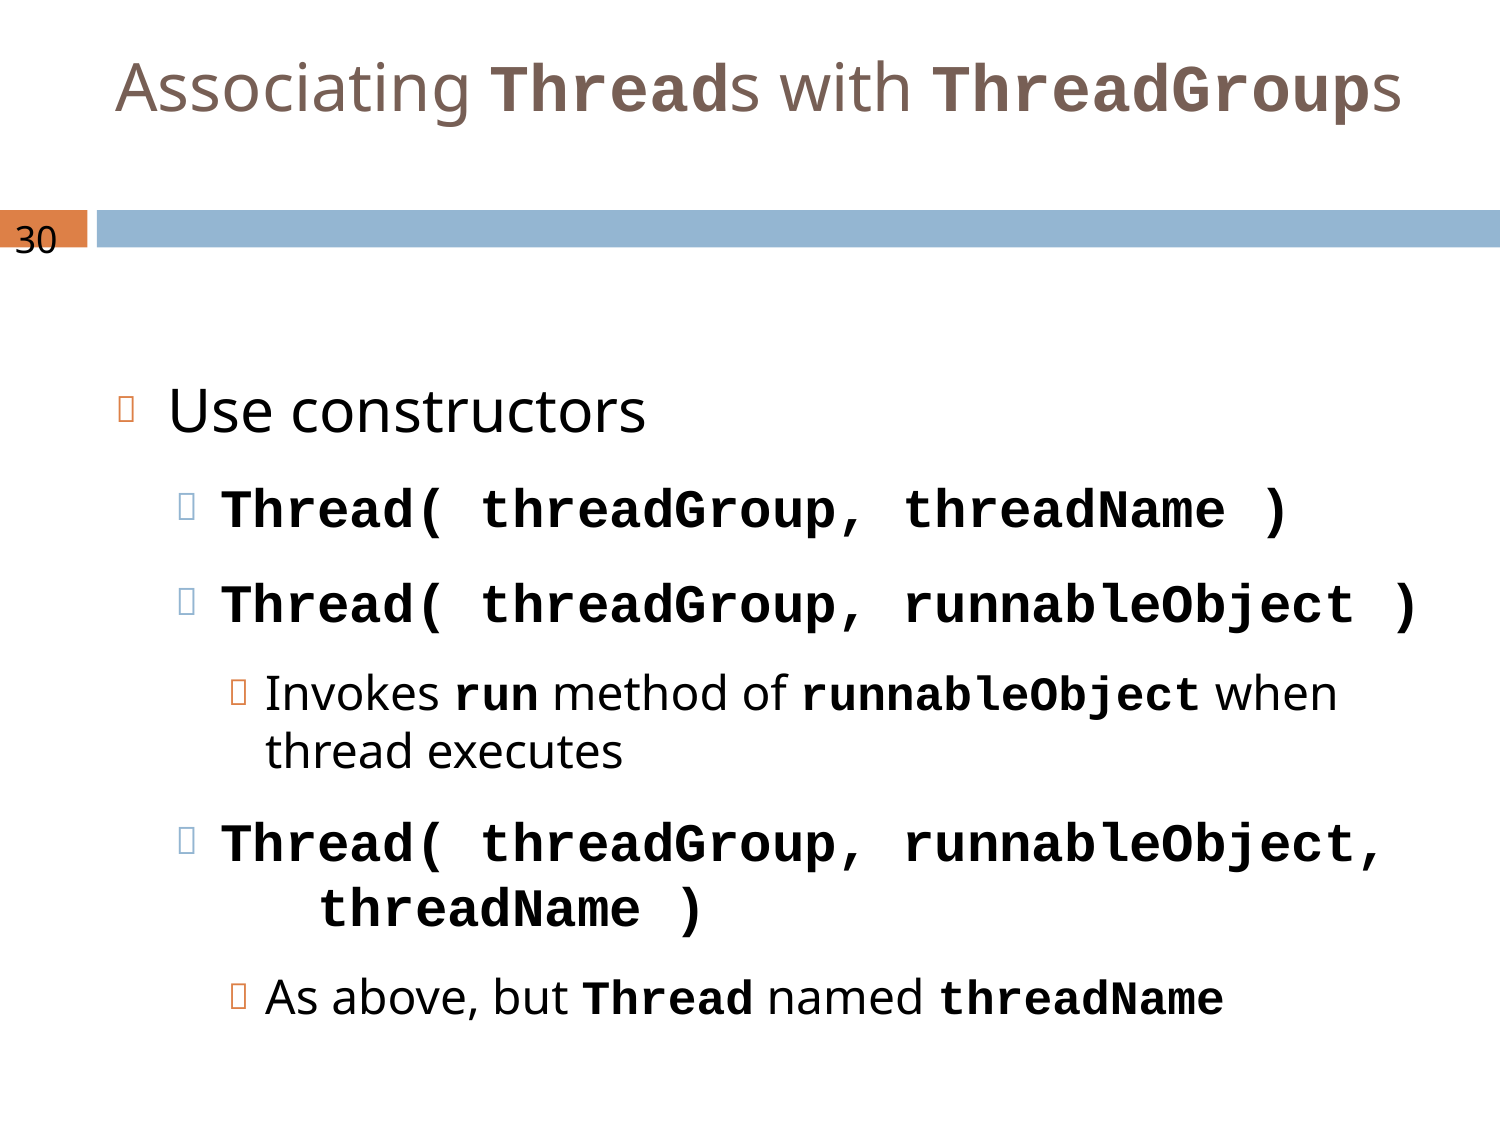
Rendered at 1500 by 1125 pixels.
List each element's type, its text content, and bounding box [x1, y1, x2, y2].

list Use constructors Thread( threadGroup, threadName ) Thread( threadGroup, runnableObject ) Invokes run method of runnableObject when thread executes Thread( threadGroup, runnableObject, threadName ) As above, but Thread named threadName [100, 262, 1438, 1000]
title Associating Threads with ThreadGroups [100, 37, 1438, 200]
slide_number <number> [0, 208, 88, 249]
